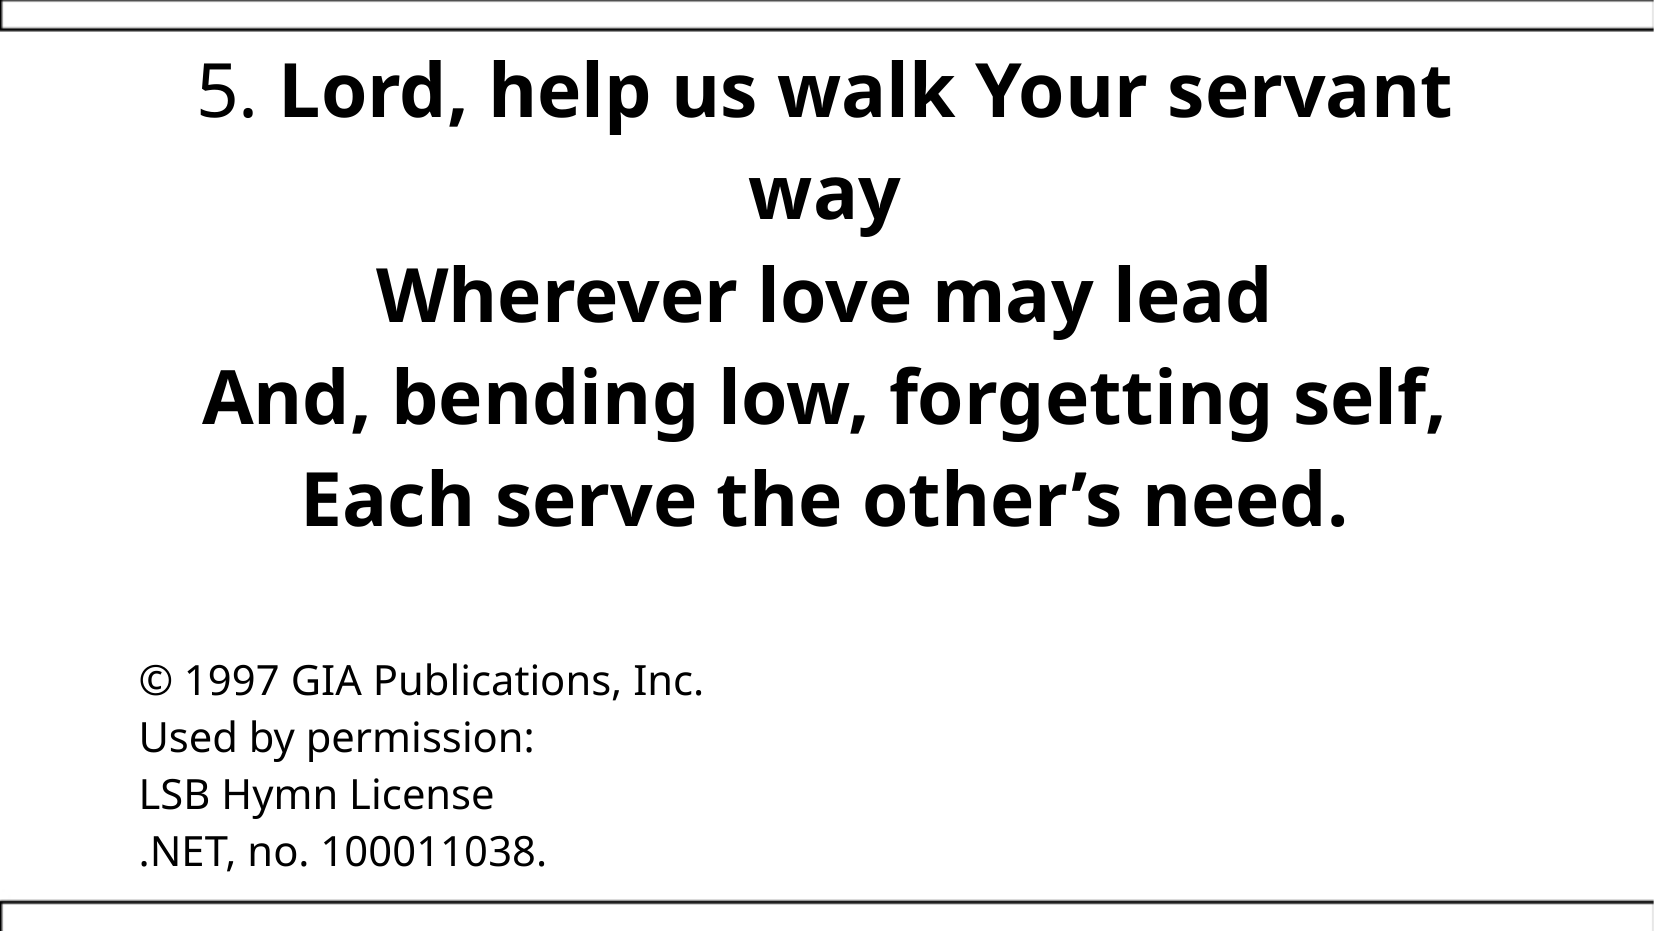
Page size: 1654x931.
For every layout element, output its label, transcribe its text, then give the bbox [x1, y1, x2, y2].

text_box 5. Lord, help us walk Your servant way Wherever love may lead And, bending low, forgetting self, Each serve the other’s need. © 1997 GIA Publications, Inc. Used by permission: LSB Hymn License .NET, no. 100011038. [105, 30, 1546, 766]
picture [0, 0, 1654, 931]
